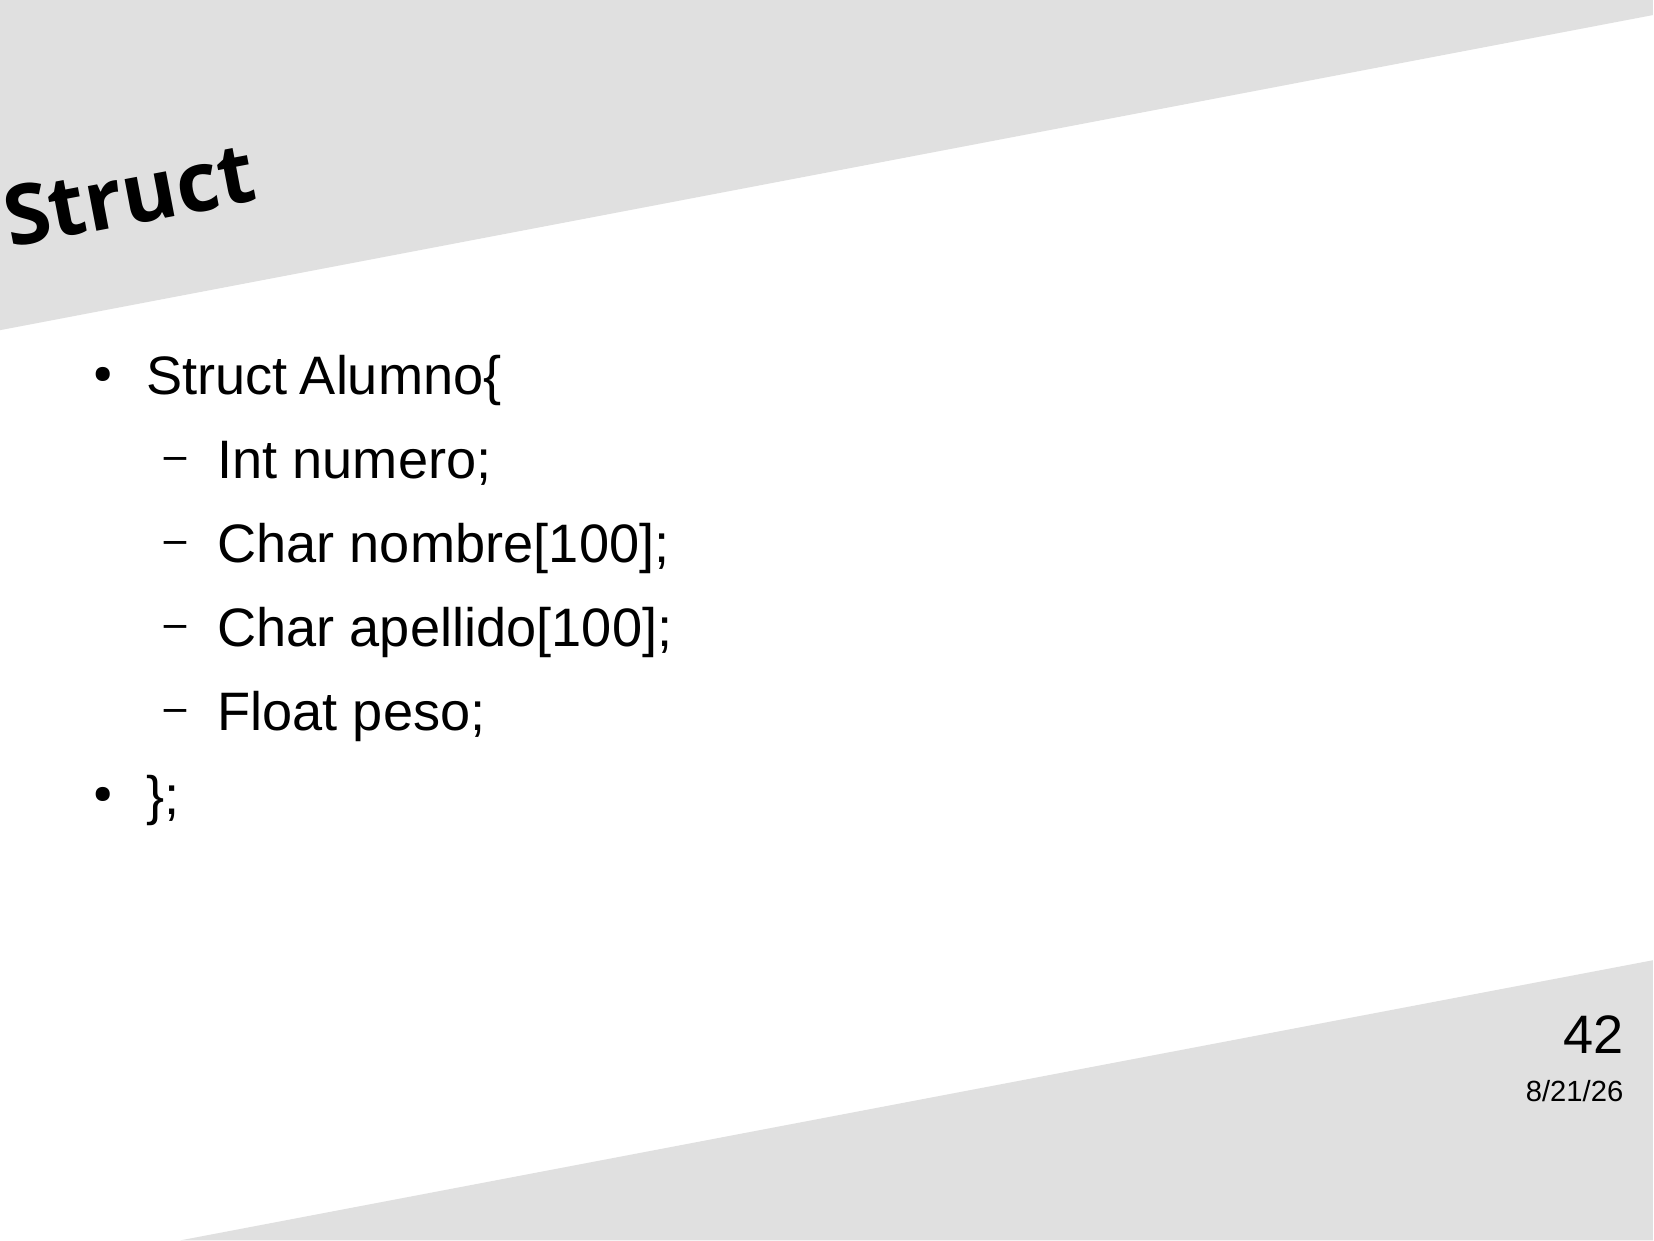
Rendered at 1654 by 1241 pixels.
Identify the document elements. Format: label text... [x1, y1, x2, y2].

title Struct [0, 0, 1486, 318]
list Struct Alumno{ Int numero; Char nombre[100]; Char apellido[100]; Float peso; }; [75, 345, 1531, 1065]
